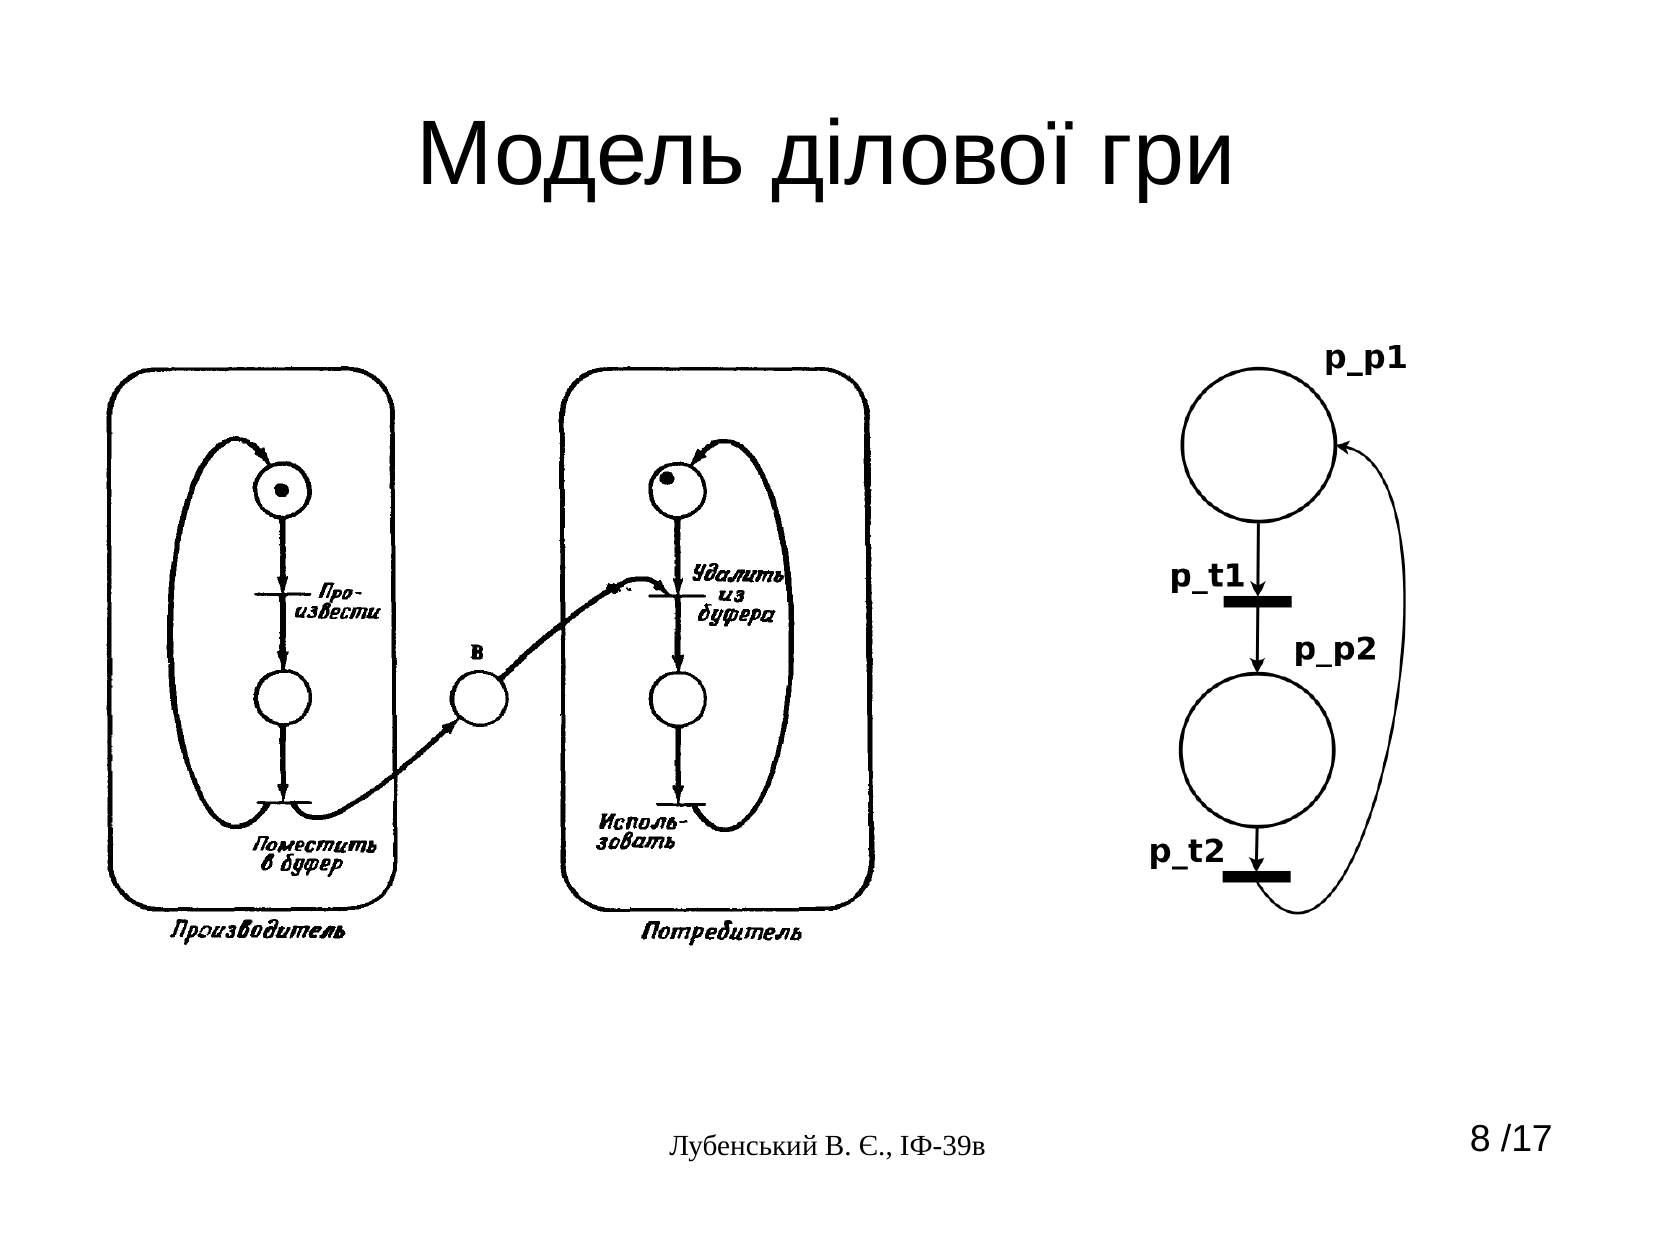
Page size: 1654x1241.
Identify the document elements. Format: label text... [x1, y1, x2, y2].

picture [90, 359, 894, 952]
title Модель ділової гри [82, 49, 1571, 257]
text_box 17 [1496, 1110, 1654, 1181]
picture [1150, 337, 1434, 916]
text_box <number> / [1455, 1110, 1496, 1181]
